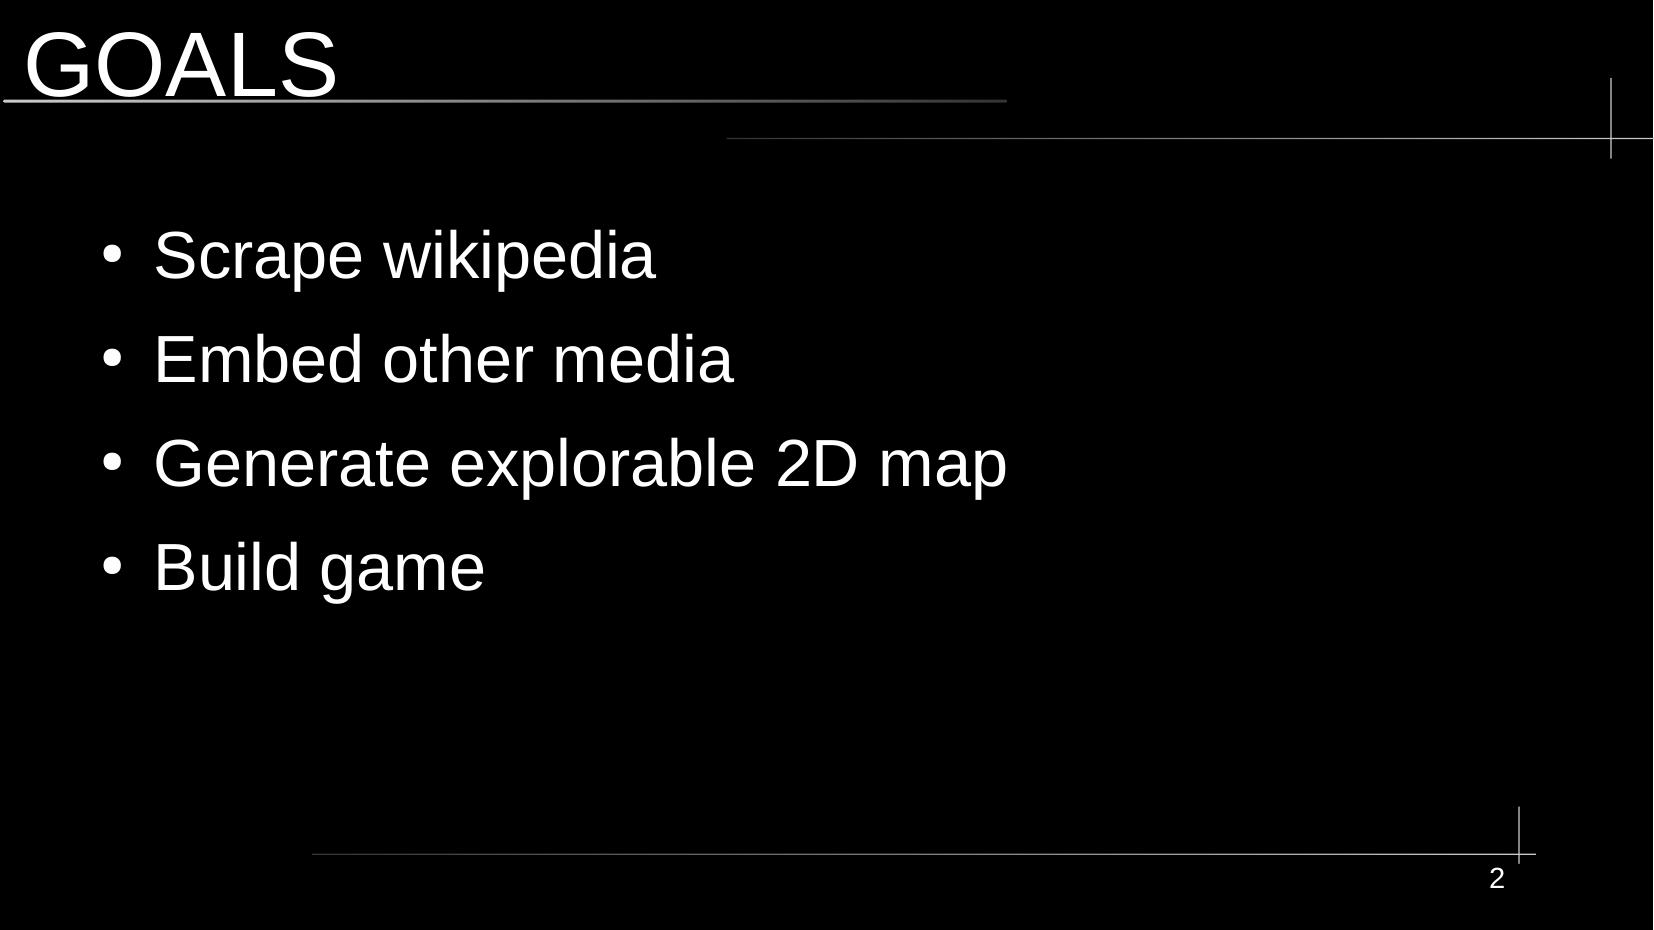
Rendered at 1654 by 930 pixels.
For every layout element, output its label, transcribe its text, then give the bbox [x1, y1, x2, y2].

list Scrape wikipedia Embed other media Generate explorable 2D map Build game [82, 217, 1571, 757]
title GOALS [23, 11, 1588, 119]
